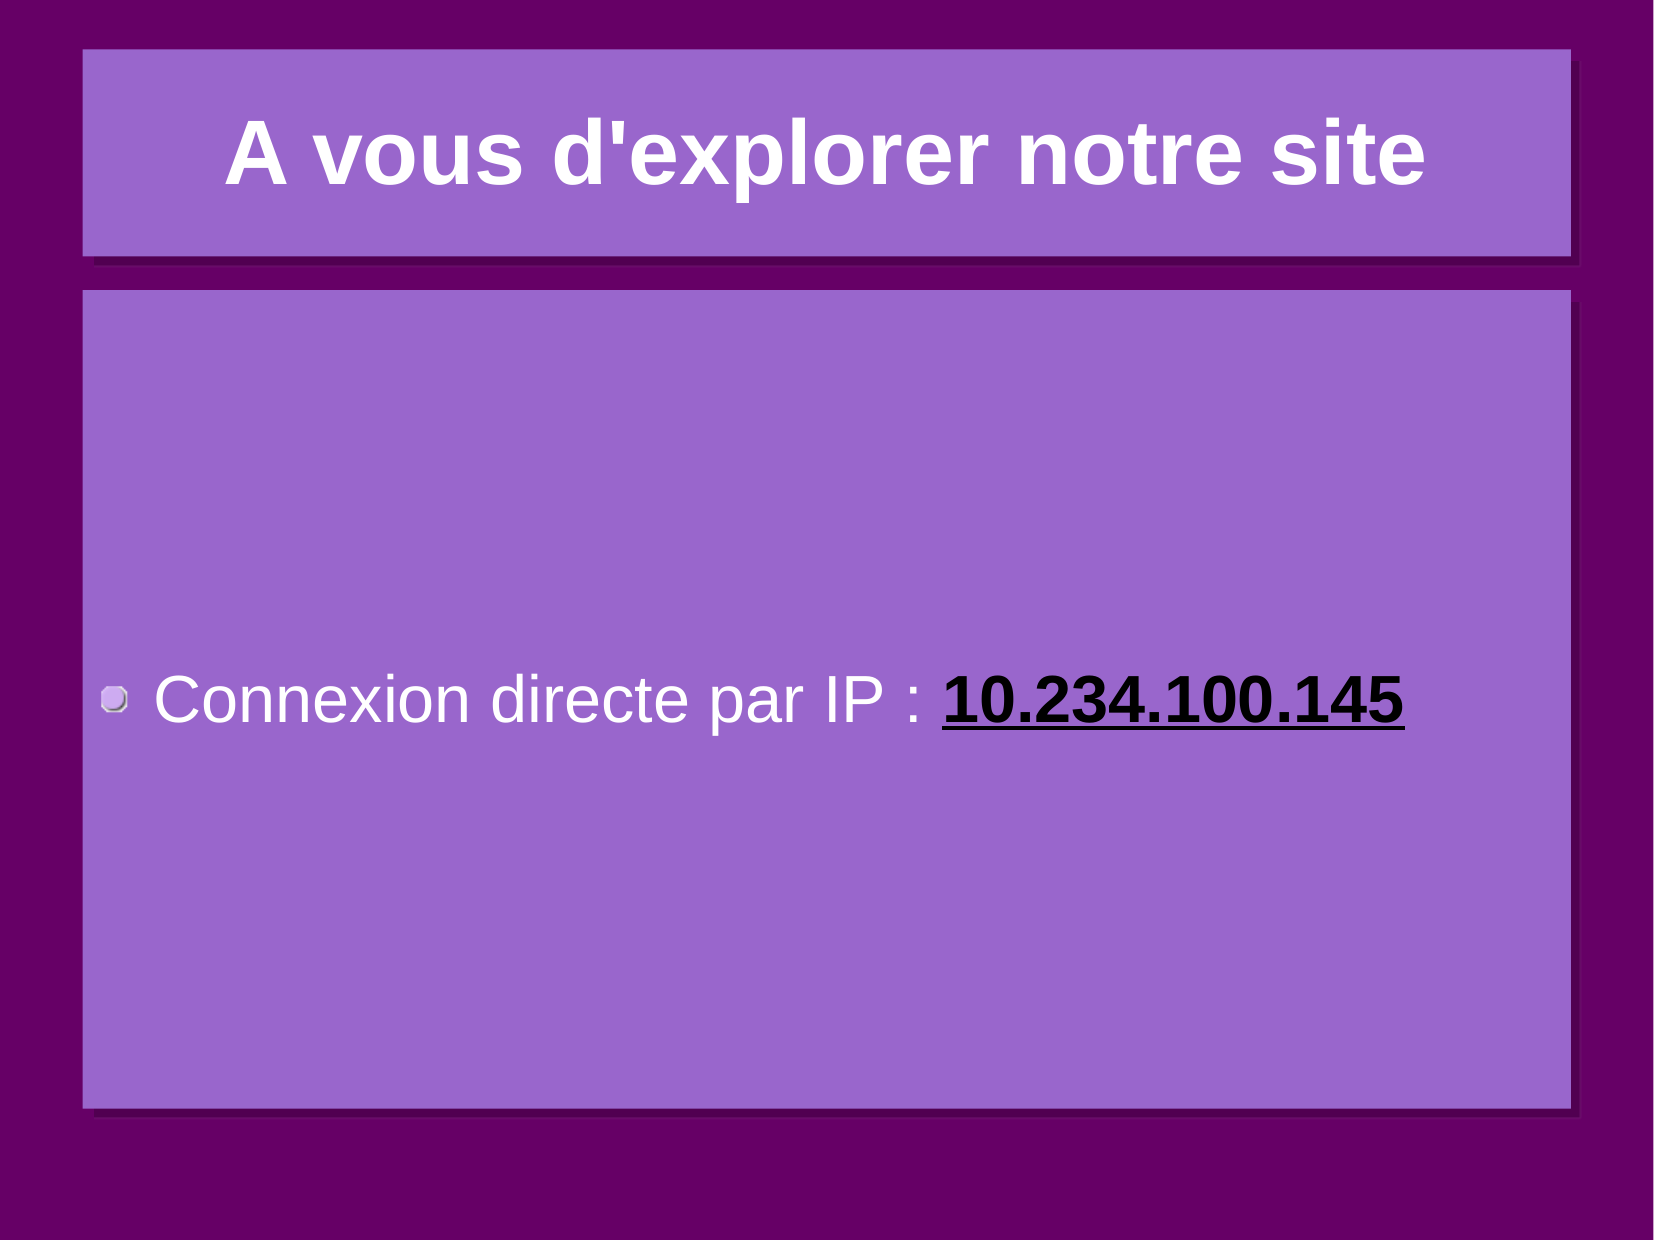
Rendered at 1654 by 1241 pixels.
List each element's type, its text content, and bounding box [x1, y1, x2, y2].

list Connexion directe par IP : 10.234.100.145 [82, 290, 1571, 1109]
title A vous d'explorer notre site [82, 49, 1571, 257]
